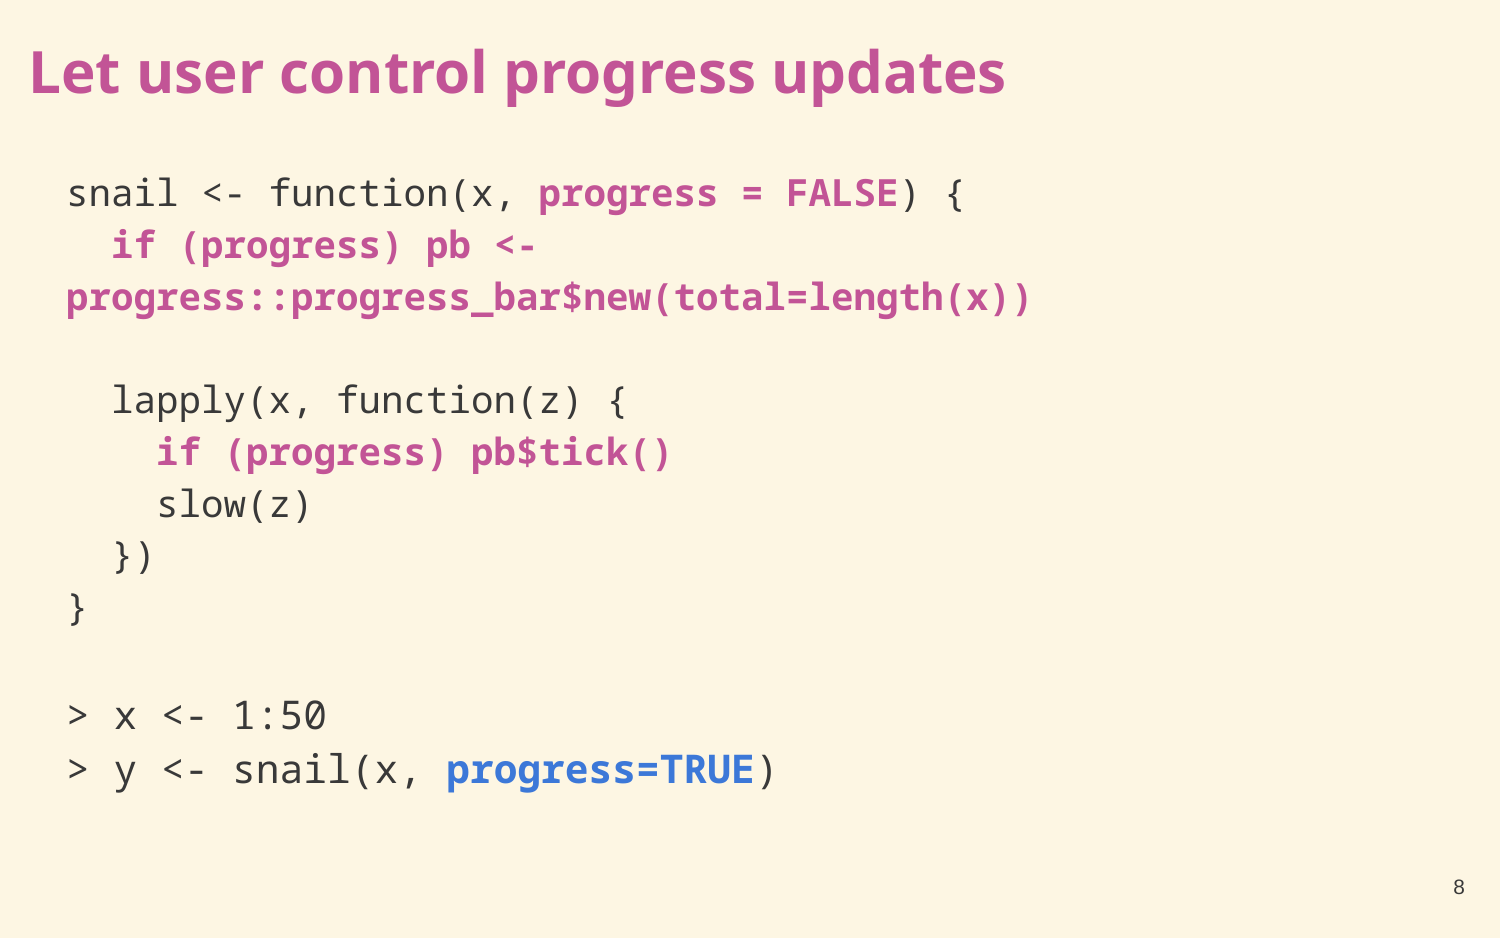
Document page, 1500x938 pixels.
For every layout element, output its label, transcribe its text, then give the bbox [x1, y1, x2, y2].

title Let user control progress updates [13, 20, 1480, 136]
slide_number <number> [1389, 849, 1480, 922]
list snail <- function(x, progress = FALSE) { if (progress) pb <- progress::progress_bar$new(total=length(x)) lapply(x, function(z) { if (progress) pb$tick() slow(z) }) } > x <- 1:50 > y <- snail(x, progress=TRUE) [51, 147, 1449, 897]
